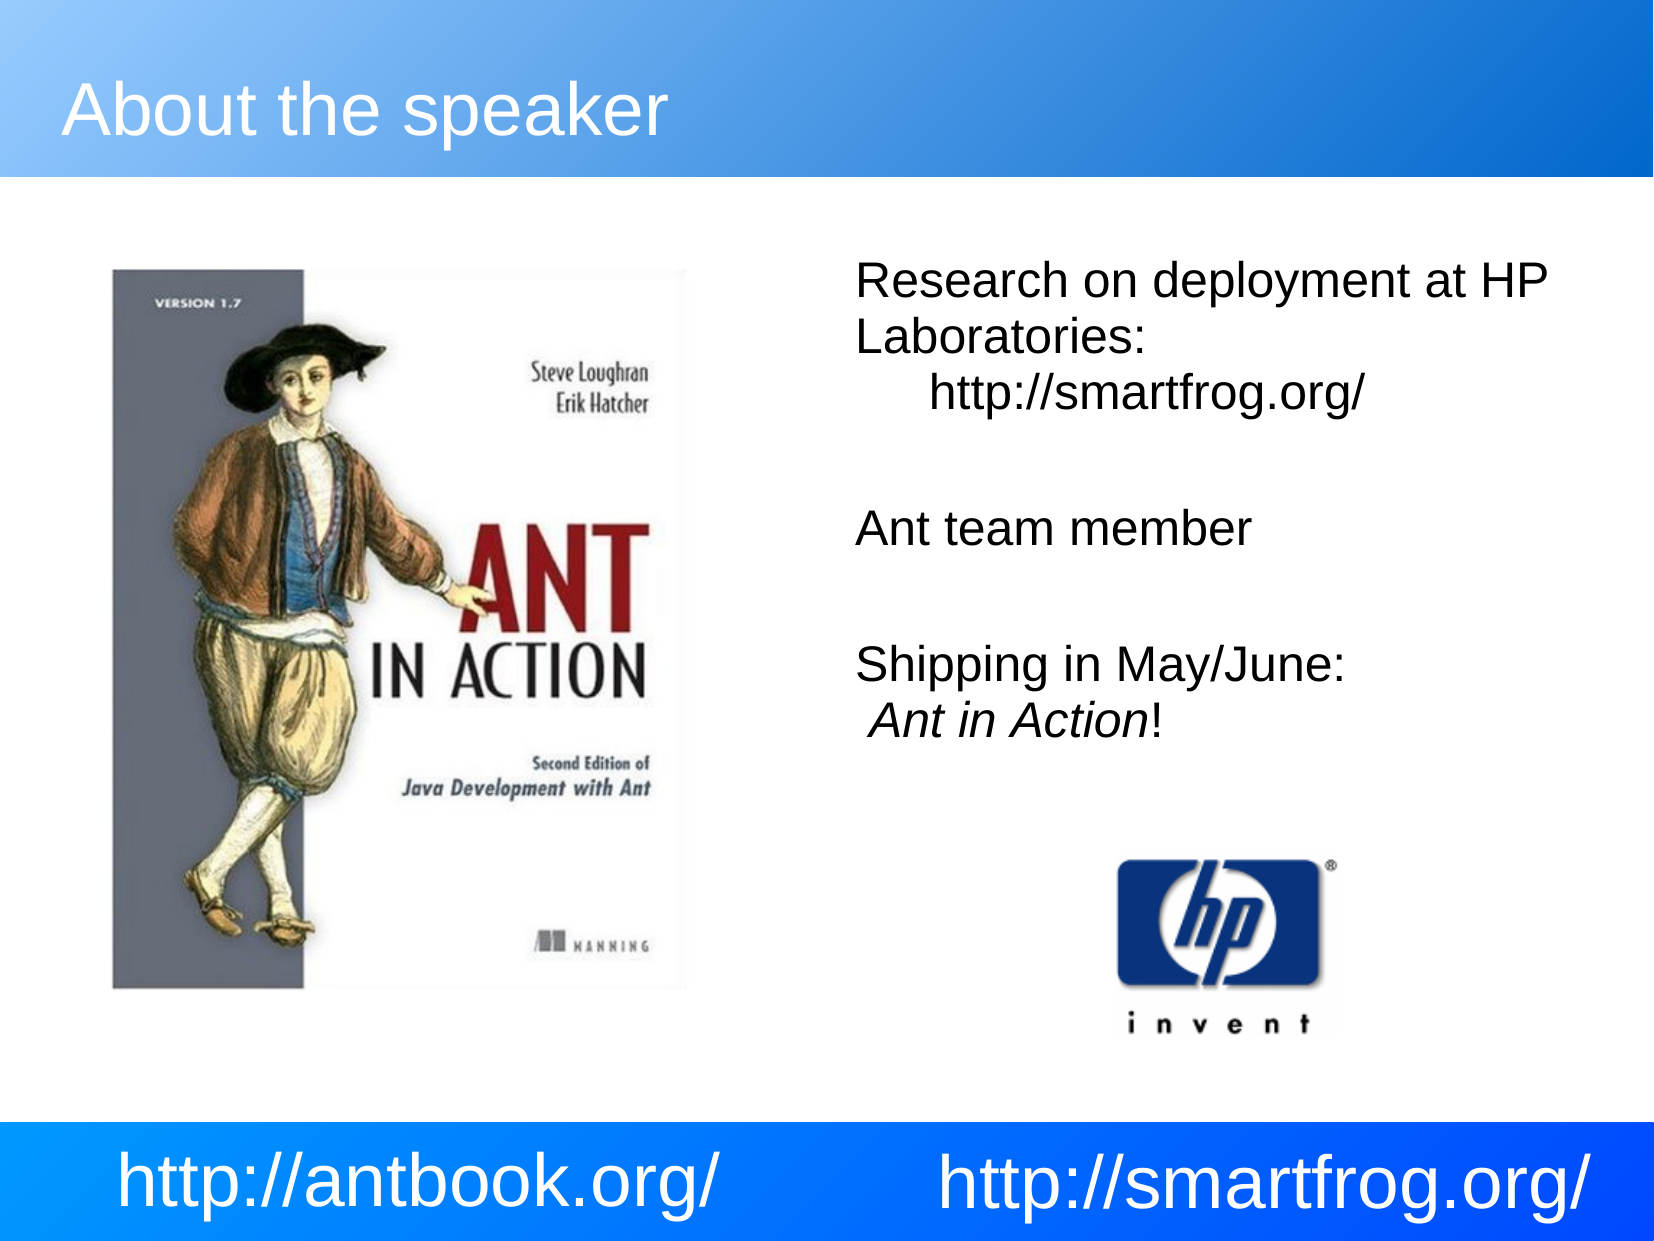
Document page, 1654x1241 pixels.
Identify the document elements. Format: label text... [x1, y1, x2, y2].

list Research on deployment at HP Laboratories: http://smartfrog.org/ Ant team member Shipping in May/June: Ant in Action! [826, 230, 1622, 1072]
title http://antbook.org/ [115, 1136, 721, 1225]
picture [1115, 853, 1339, 1036]
title http://smartfrog.org/ [937, 1137, 1592, 1227]
picture [40, 269, 762, 991]
title About the speaker [61, 39, 1388, 180]
